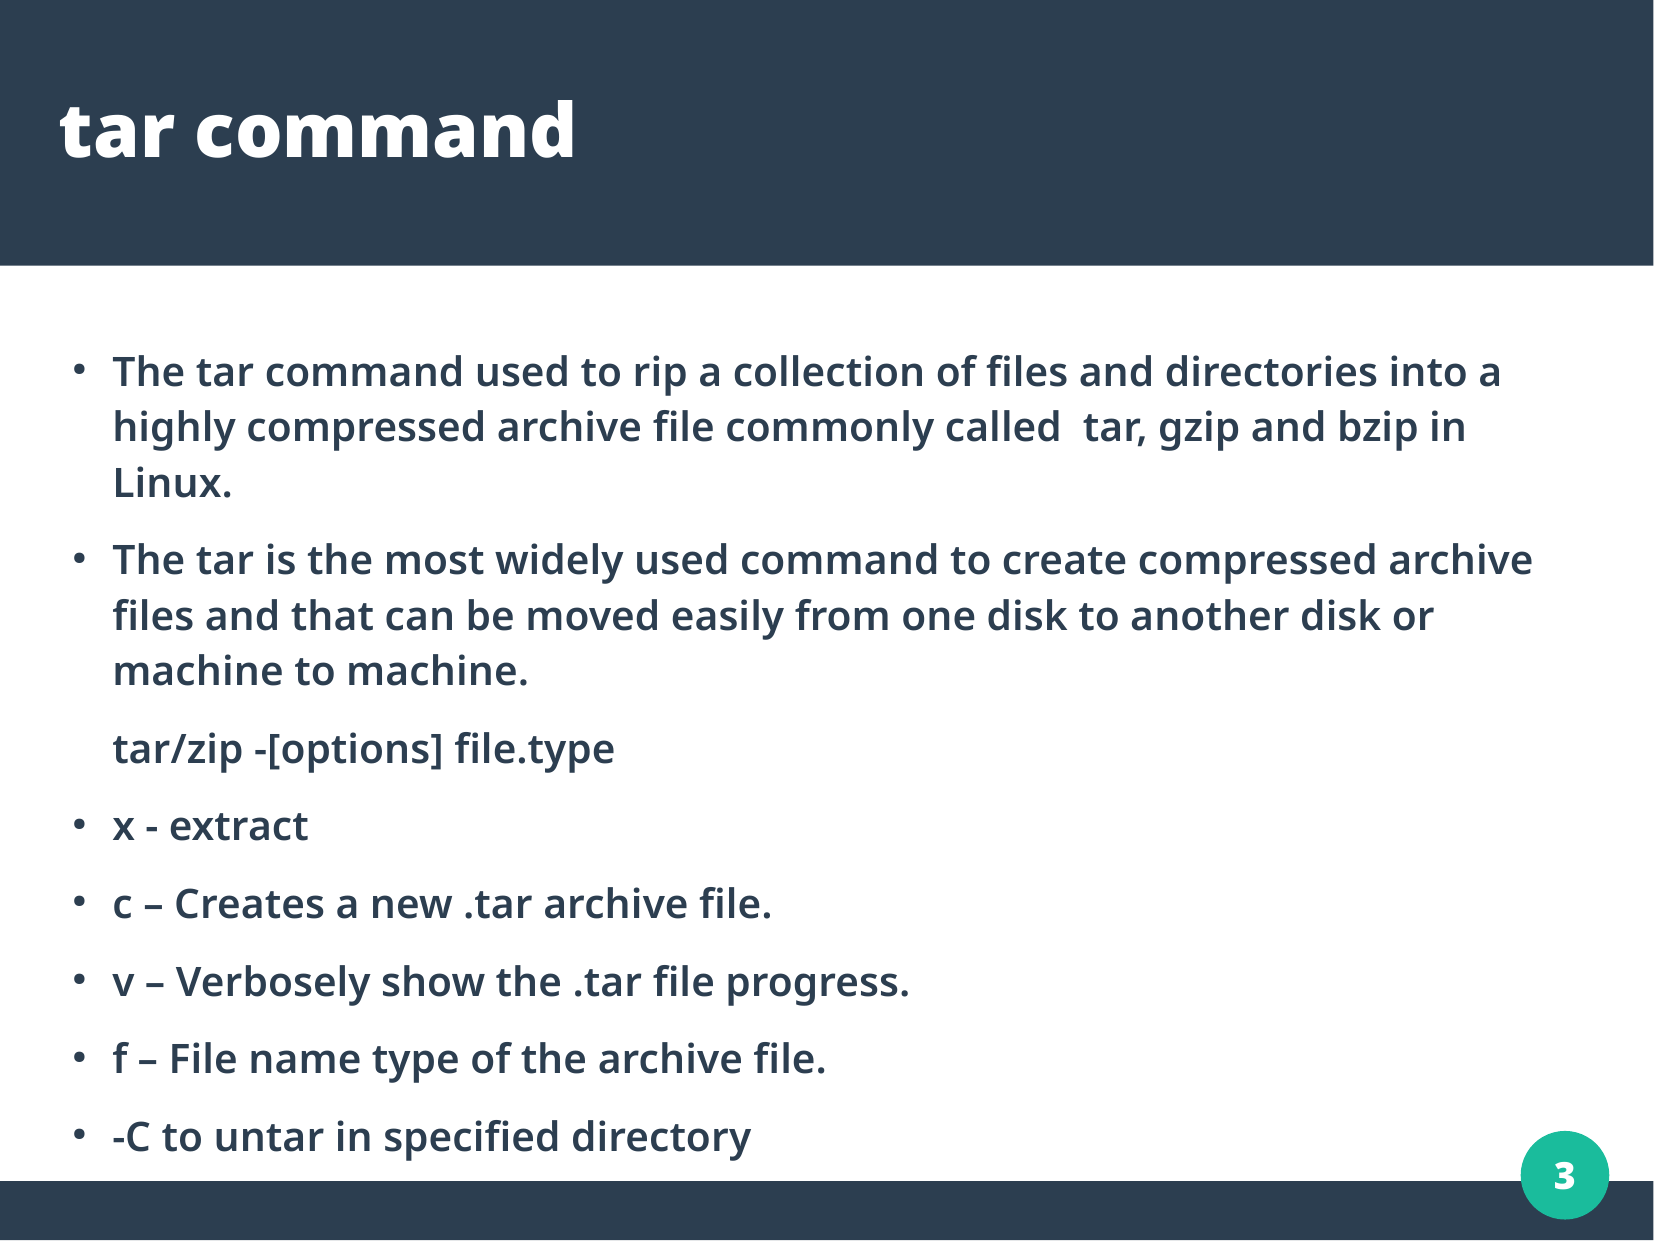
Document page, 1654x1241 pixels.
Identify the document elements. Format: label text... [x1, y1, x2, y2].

list The tar command used to rip a collection of files and directories into a highly compressed archive file commonly called tar, gzip and bzip in Linux. The tar is the most widely used command to create compressed archive files and that can be moved easily from one disk to another disk or machine to machine. tar/zip -[options] file.type x - extract c – Creates a new .tar archive file. v – Verbosely show the .tar file progress. f – File name type of the archive file. -C to untar in specified directory [59, 342, 1595, 1170]
title tar command [59, 49, 1595, 207]
